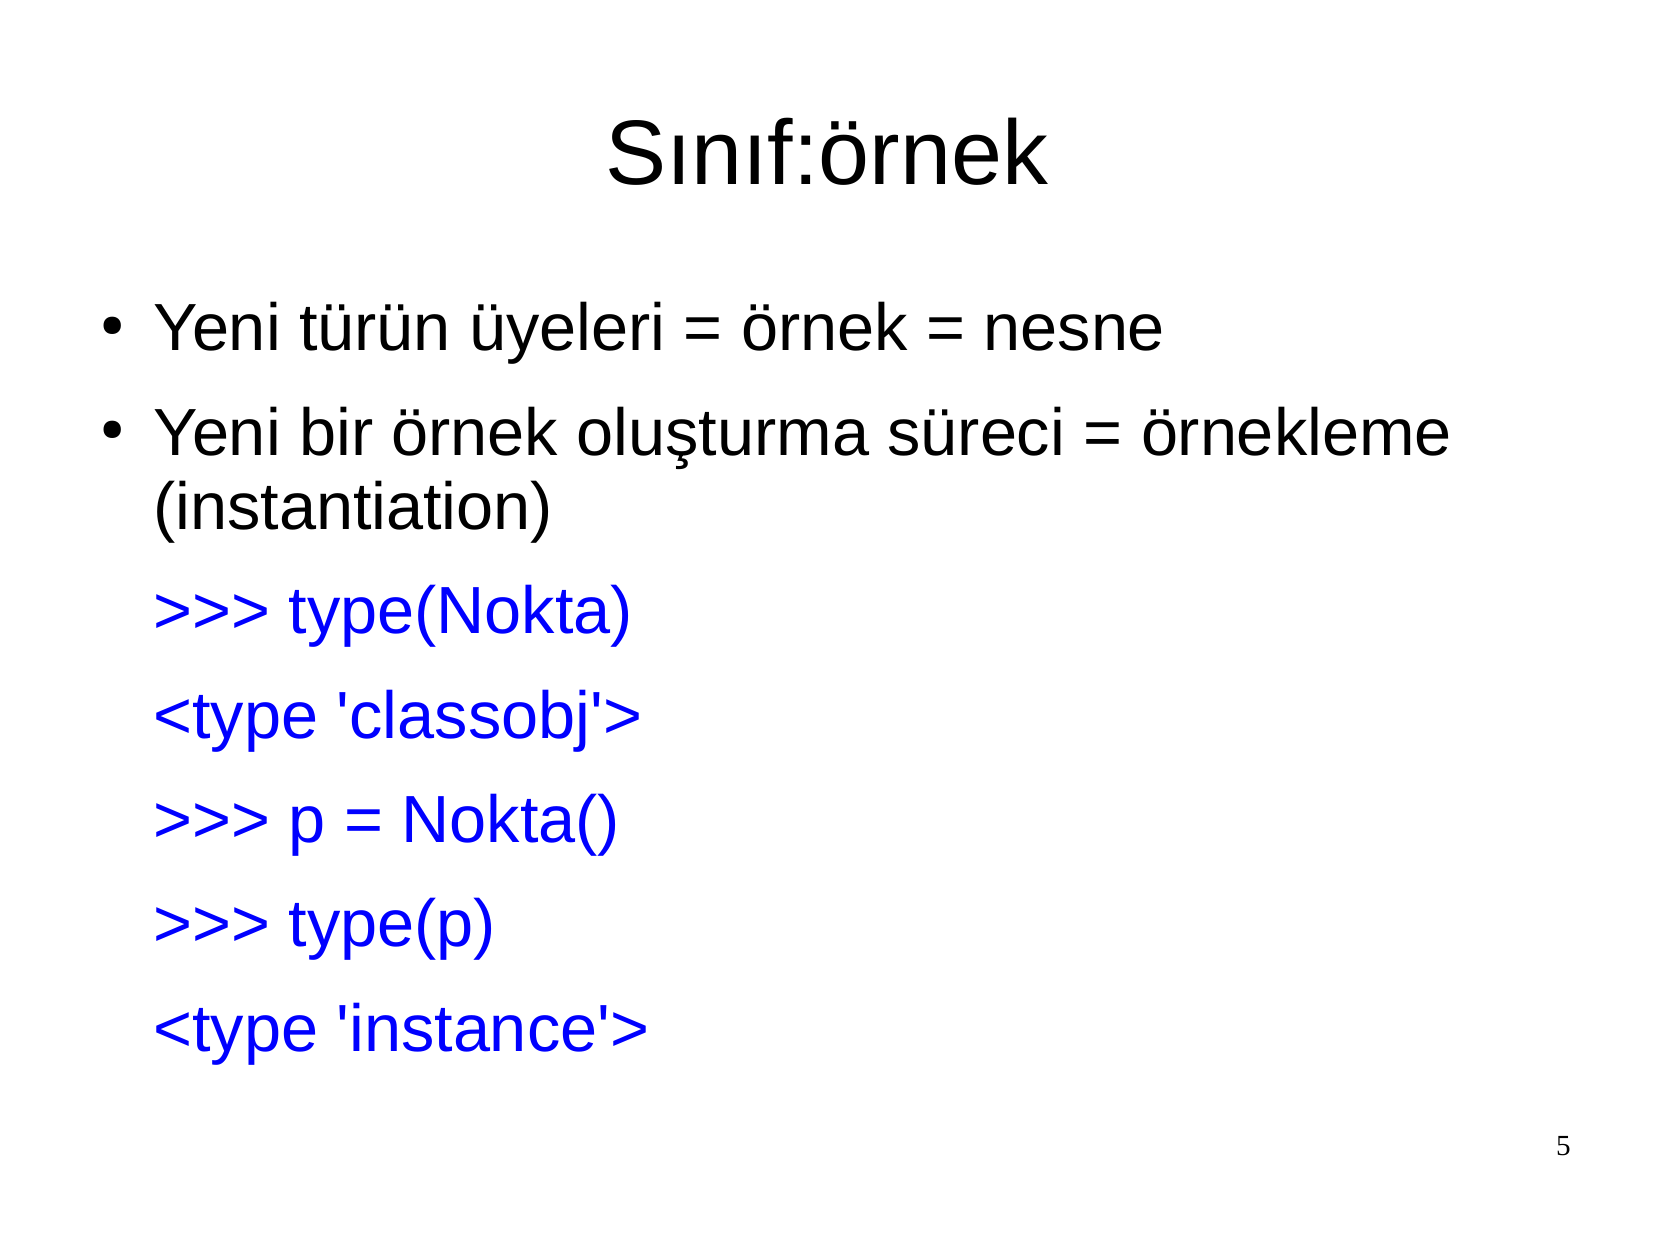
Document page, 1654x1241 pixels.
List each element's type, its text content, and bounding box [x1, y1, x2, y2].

title Sınıf:örnek [82, 56, 1571, 250]
list Yeni türün üyeleri = örnek = nesne Yeni bir örnek oluşturma süreci = örnekleme (instantiation) >>> type(Nokta) <type 'classobj'> >>> p = Nokta() >>> type(p) <type 'instance'> [82, 290, 1571, 1109]
